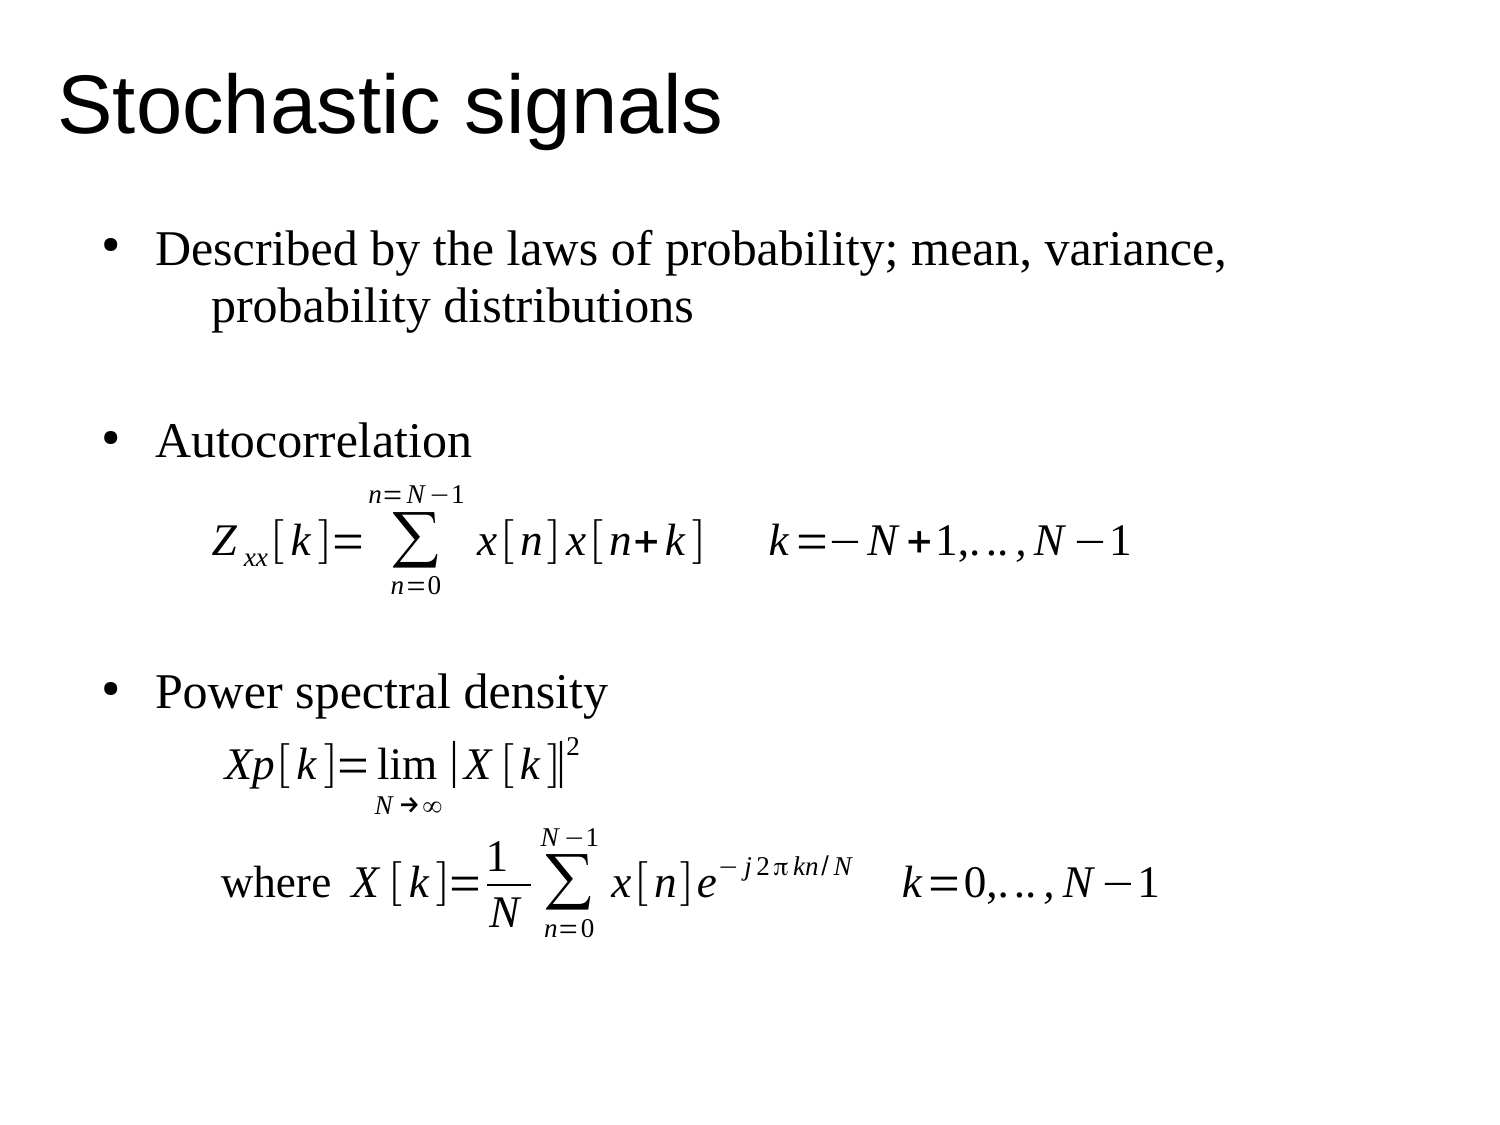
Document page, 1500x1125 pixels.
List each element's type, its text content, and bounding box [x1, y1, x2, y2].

list Described by the laws of probability; mean, variance, probability distributions Autocorrelation Power spectral density [84, 219, 1309, 880]
chart [213, 730, 1165, 996]
title Stochastic signals [57, 19, 1282, 190]
chart [204, 479, 1137, 602]
